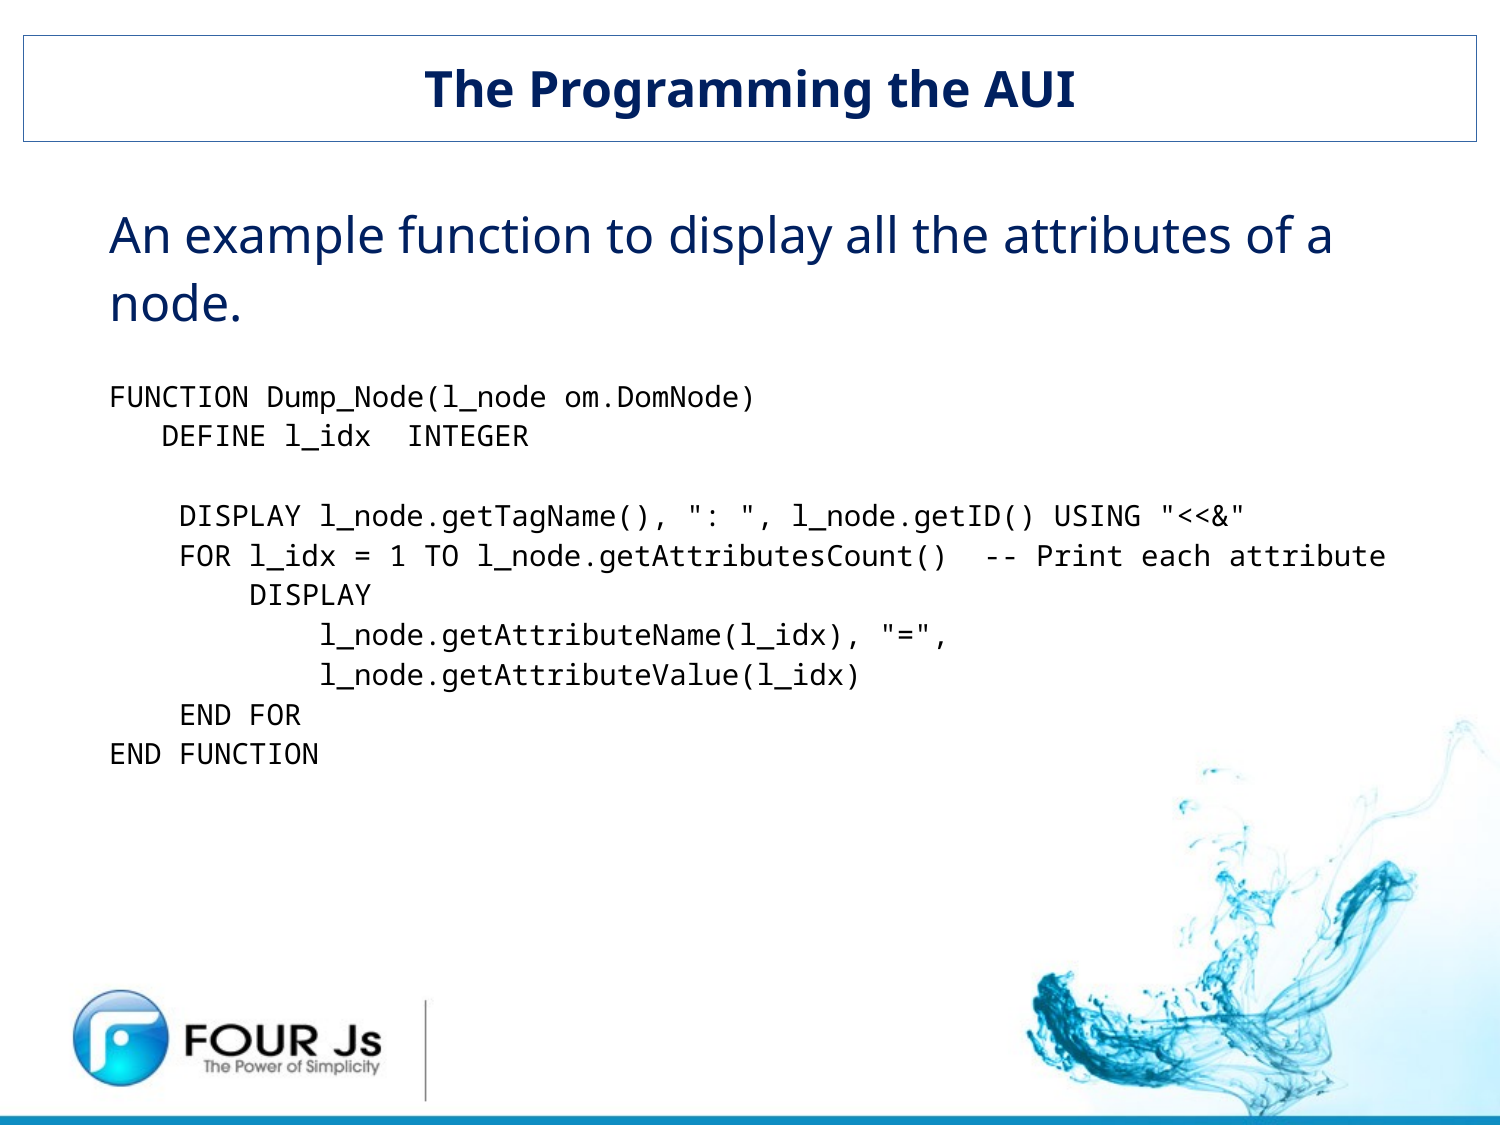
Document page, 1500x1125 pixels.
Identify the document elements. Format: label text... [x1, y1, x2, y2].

text_box An example function to display all the attributes of a node. FUNCTION Dump_Node(l_node om.DomNode) DEFINE l_idx INTEGER DISPLAY l_node.getTagName(), ": ", l_node.getID() USING "<<&" FOR l_idx = 1 TO l_node.getAttributesCount() -- Print each attribute DISPLAY l_node.getAttributeName(l_idx), "=", l_node.getAttributeValue(l_idx) END FOR END FUNCTION [94, 192, 1448, 863]
picture [0, 0, 1500, 1122]
title The Programming the AUI [23, 35, 1477, 142]
